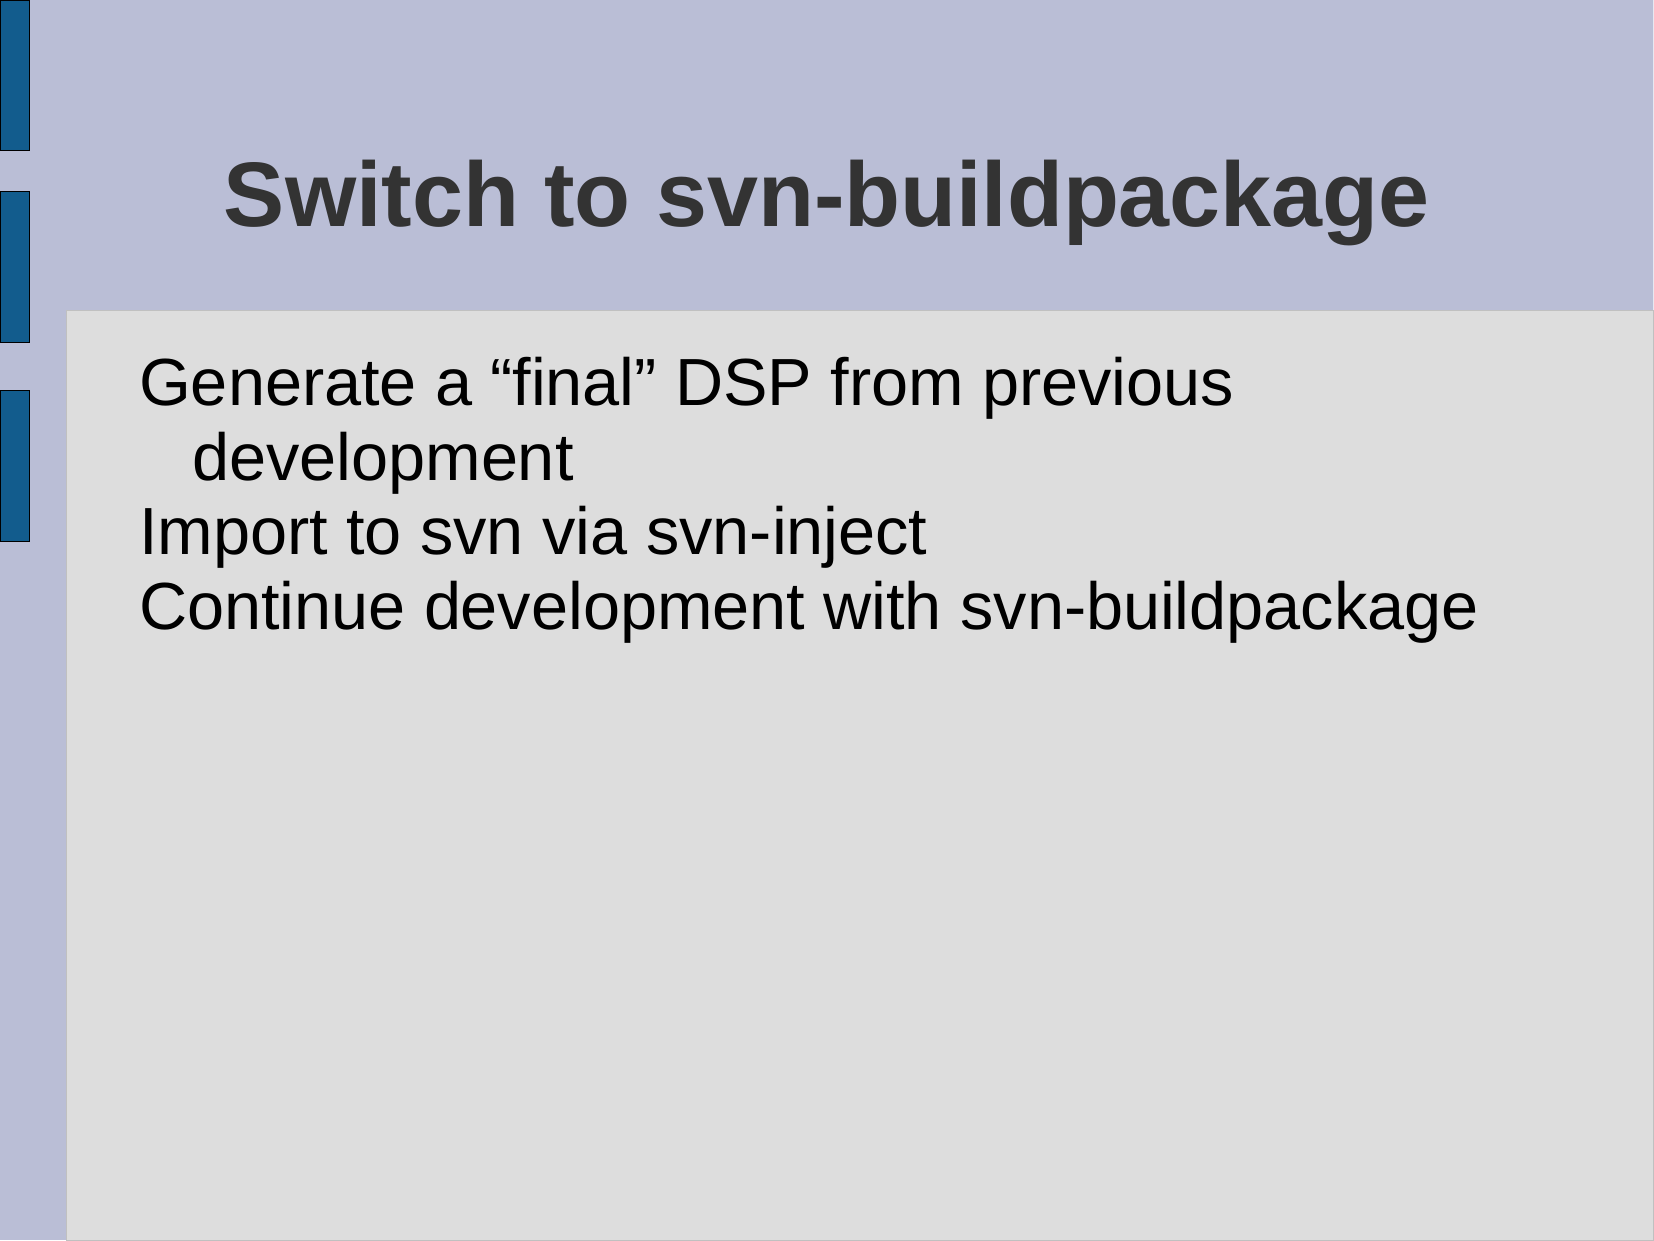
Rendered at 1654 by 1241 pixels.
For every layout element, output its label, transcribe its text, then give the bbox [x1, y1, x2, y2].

list Generate a “final” DSP from previous development Import to svn via svn-inject Continue development with svn-buildpackage [121, 344, 1534, 1112]
title Switch to svn-buildpackage [121, 98, 1534, 291]
